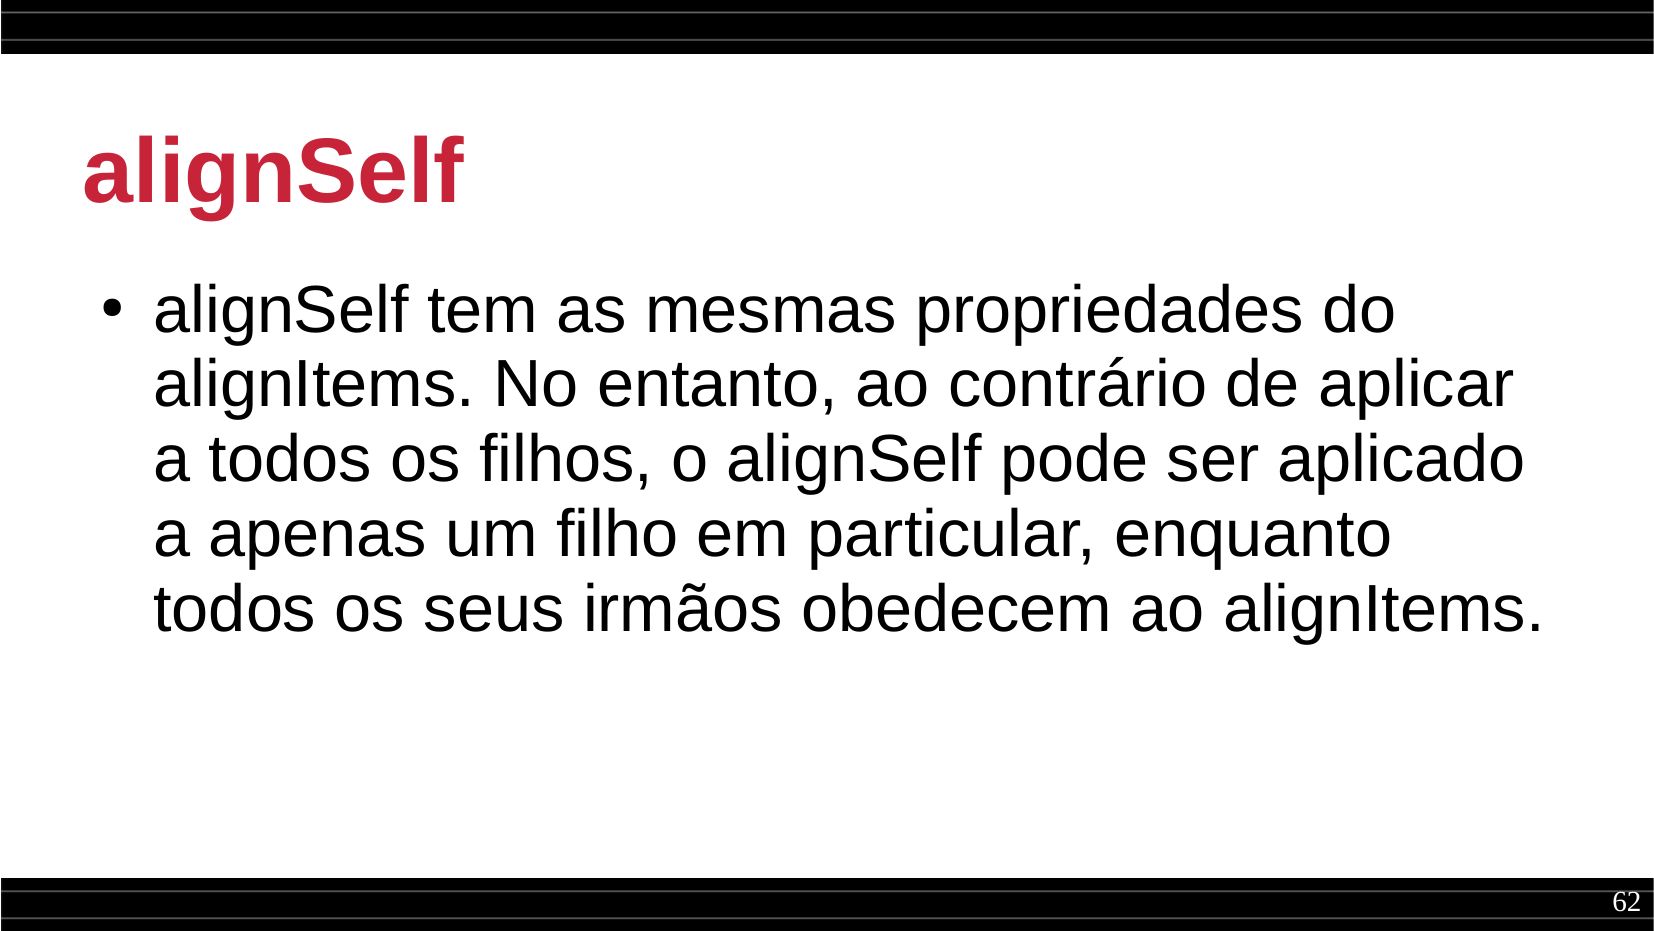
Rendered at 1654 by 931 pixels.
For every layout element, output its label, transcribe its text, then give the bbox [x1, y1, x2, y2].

list alignSelf tem as mesmas propriedades do alignItems. No entanto, ao contrário de aplicar a todos os filhos, o alignSelf pode ser aplicado a apenas um filho em particular, enquanto todos os seus irmãos obedecem ao alignItems. [82, 271, 1571, 758]
picture [1, 878, 1654, 931]
picture [1, 0, 1654, 54]
title alignSelf [82, 92, 1571, 249]
